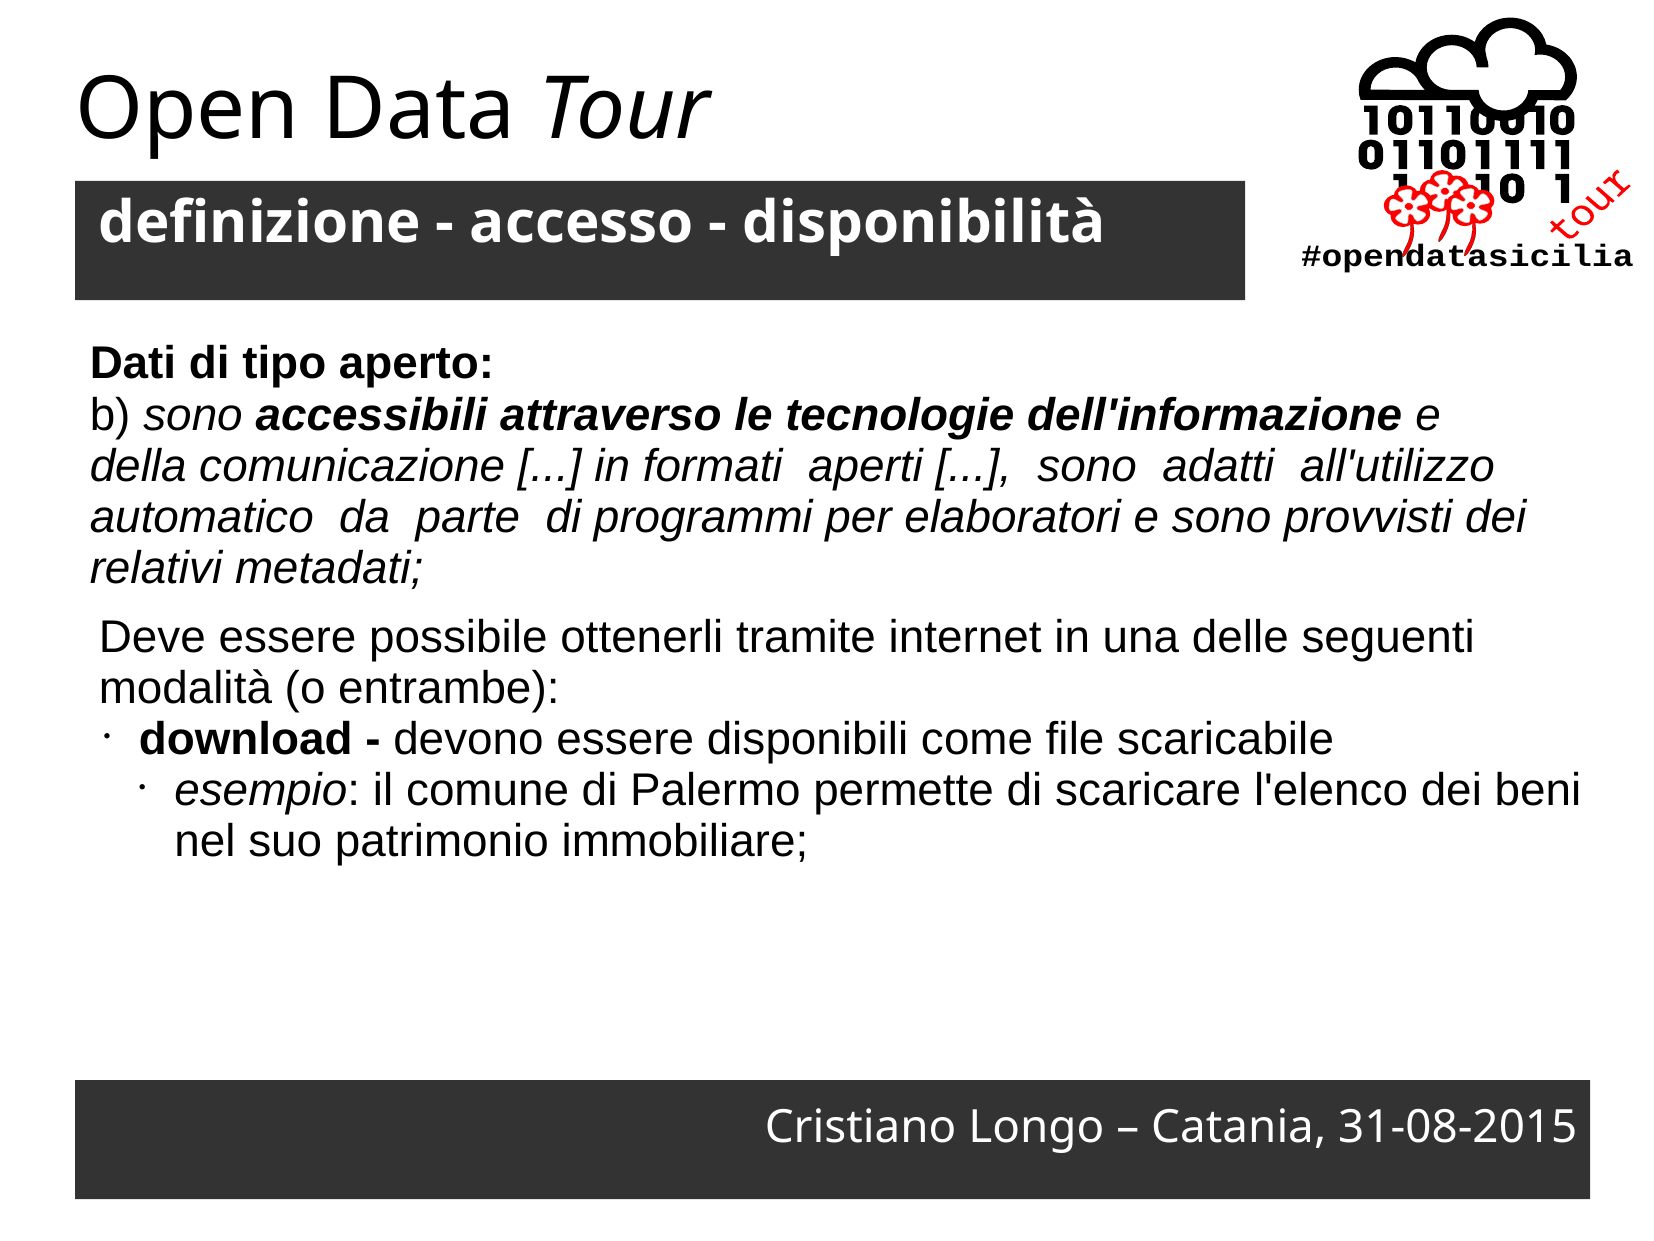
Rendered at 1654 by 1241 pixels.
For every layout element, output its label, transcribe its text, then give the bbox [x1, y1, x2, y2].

list Open Data Tour [75, 45, 1246, 165]
text_box Deve essere possibile ottenerli tramite internet in una delle seguenti modalità (o entrambe): [84, 603, 1615, 722]
text_box download - devono essere disponibili come file scaricabile esempio: il comune di Palermo permette di scaricare l'elenco dei beni nel suo patrimonio immobiliare; [88, 705, 1619, 991]
list definizione - accesso - disponibilità [75, 180, 1246, 301]
text_box Dati di tipo aperto: b) sono accessibili attraverso le tecnologie dell'informazione e della comunicazione [...] in formati aperti [...], sono adatti all'utilizzo automatico da parte di programmi per elaboratori e sono provvisti dei relativi metadati; [75, 330, 1561, 602]
list Cristiano Longo – Catania, 31-08-2015 [75, 1080, 1591, 1200]
picture [1302, 17, 1633, 273]
